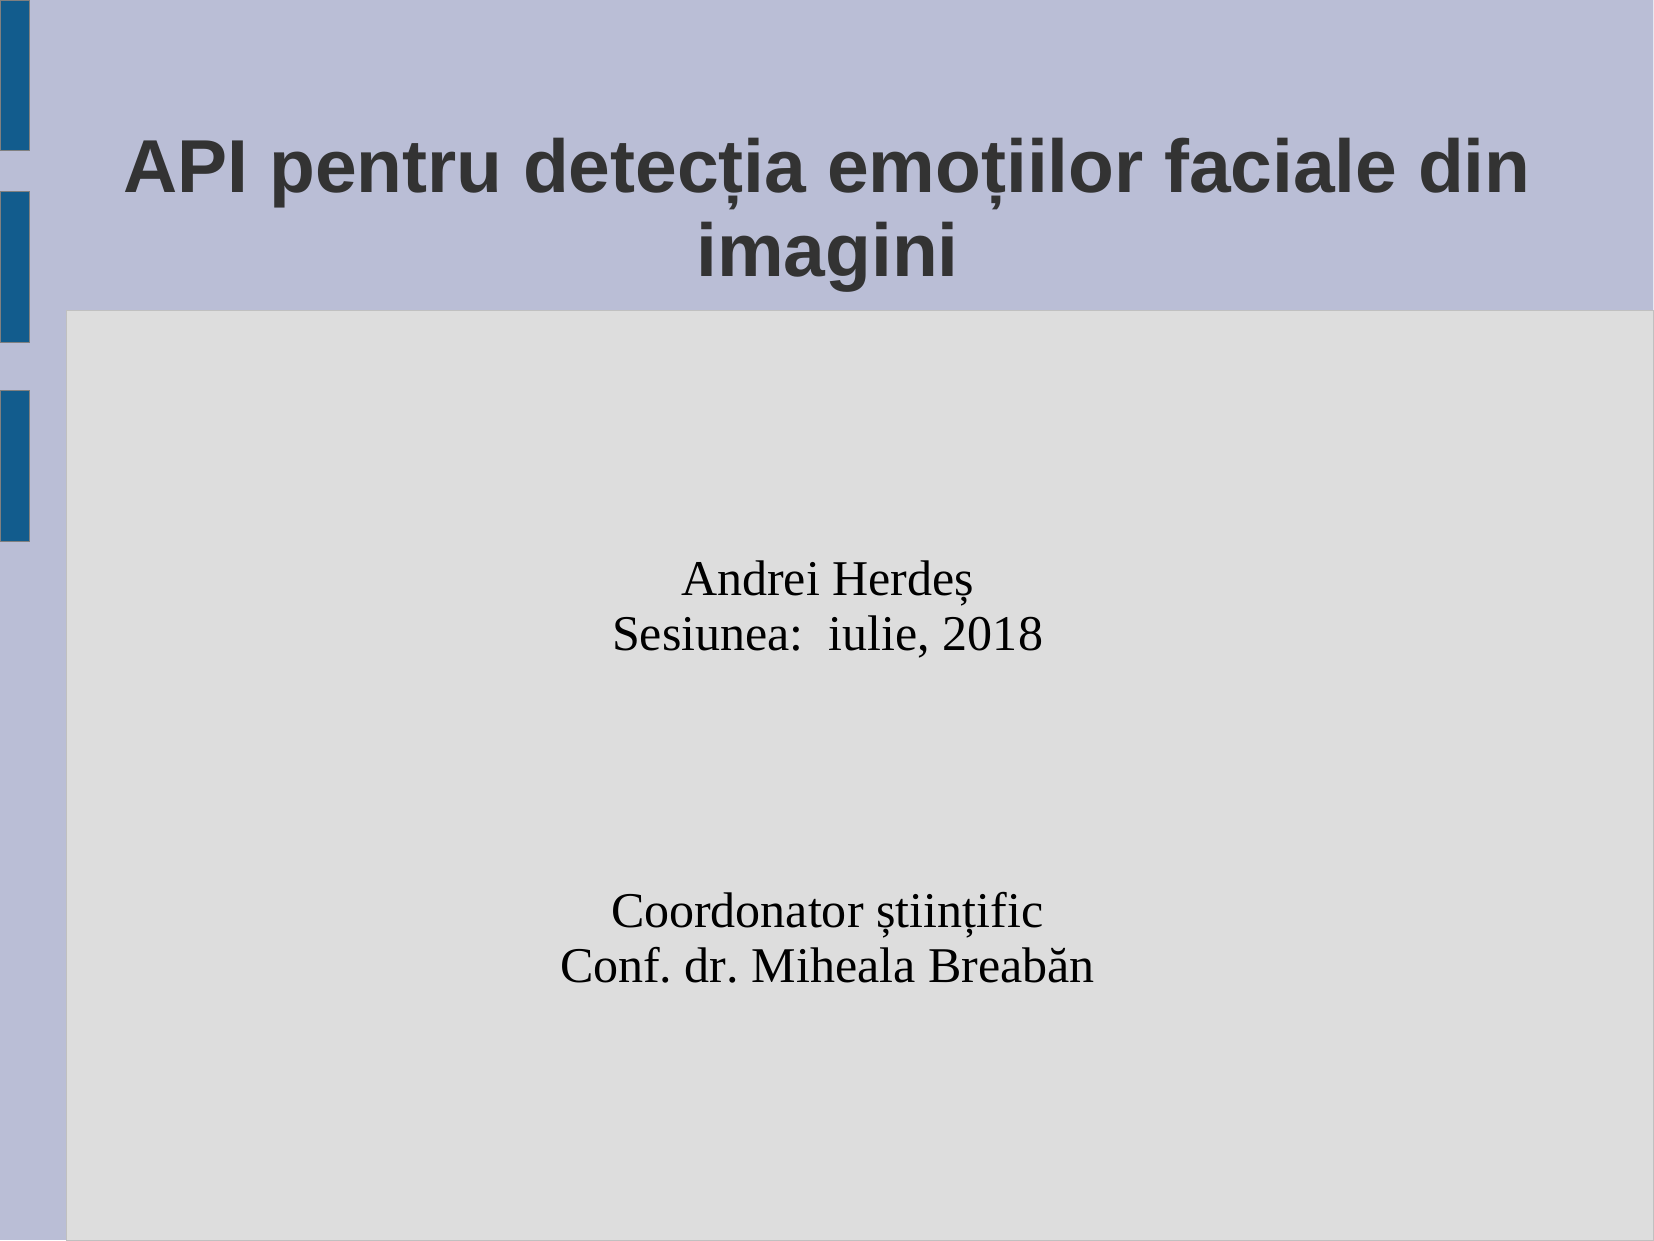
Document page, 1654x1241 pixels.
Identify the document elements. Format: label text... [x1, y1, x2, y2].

title API pentru detecția emoțiilor faciale din imagini [121, 105, 1534, 313]
subtitle Andrei Herdeș Sesiunea: iulie, 2018 Coordonator științific Conf. dr. Miheala Breabăn [121, 418, 1534, 1126]
